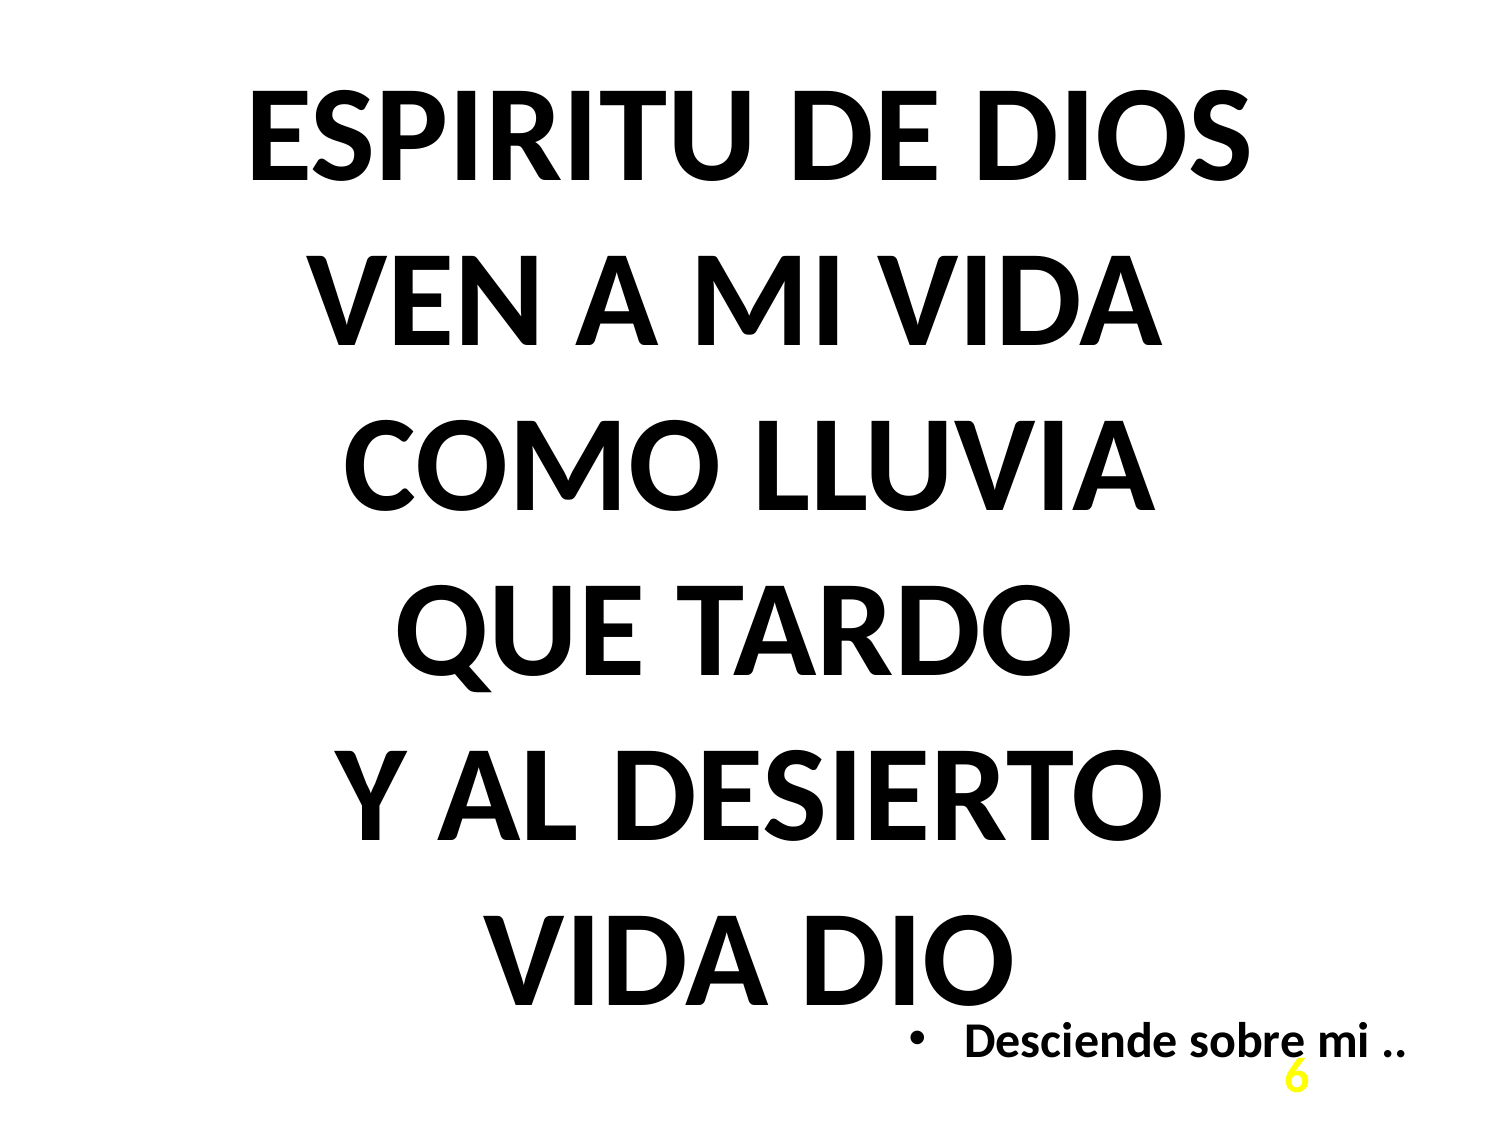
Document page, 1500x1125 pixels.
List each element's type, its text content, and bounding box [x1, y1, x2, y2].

title ESPIRITU DE DIOS VEN A MI VIDA COMO LLUVIA QUE TARDO Y AL DESIERTO VIDA DIO [75, 444, 1426, 632]
text_box Desciende sobre mi .. [711, 999, 1424, 1083]
text_box <número> [974, 1042, 1325, 1103]
